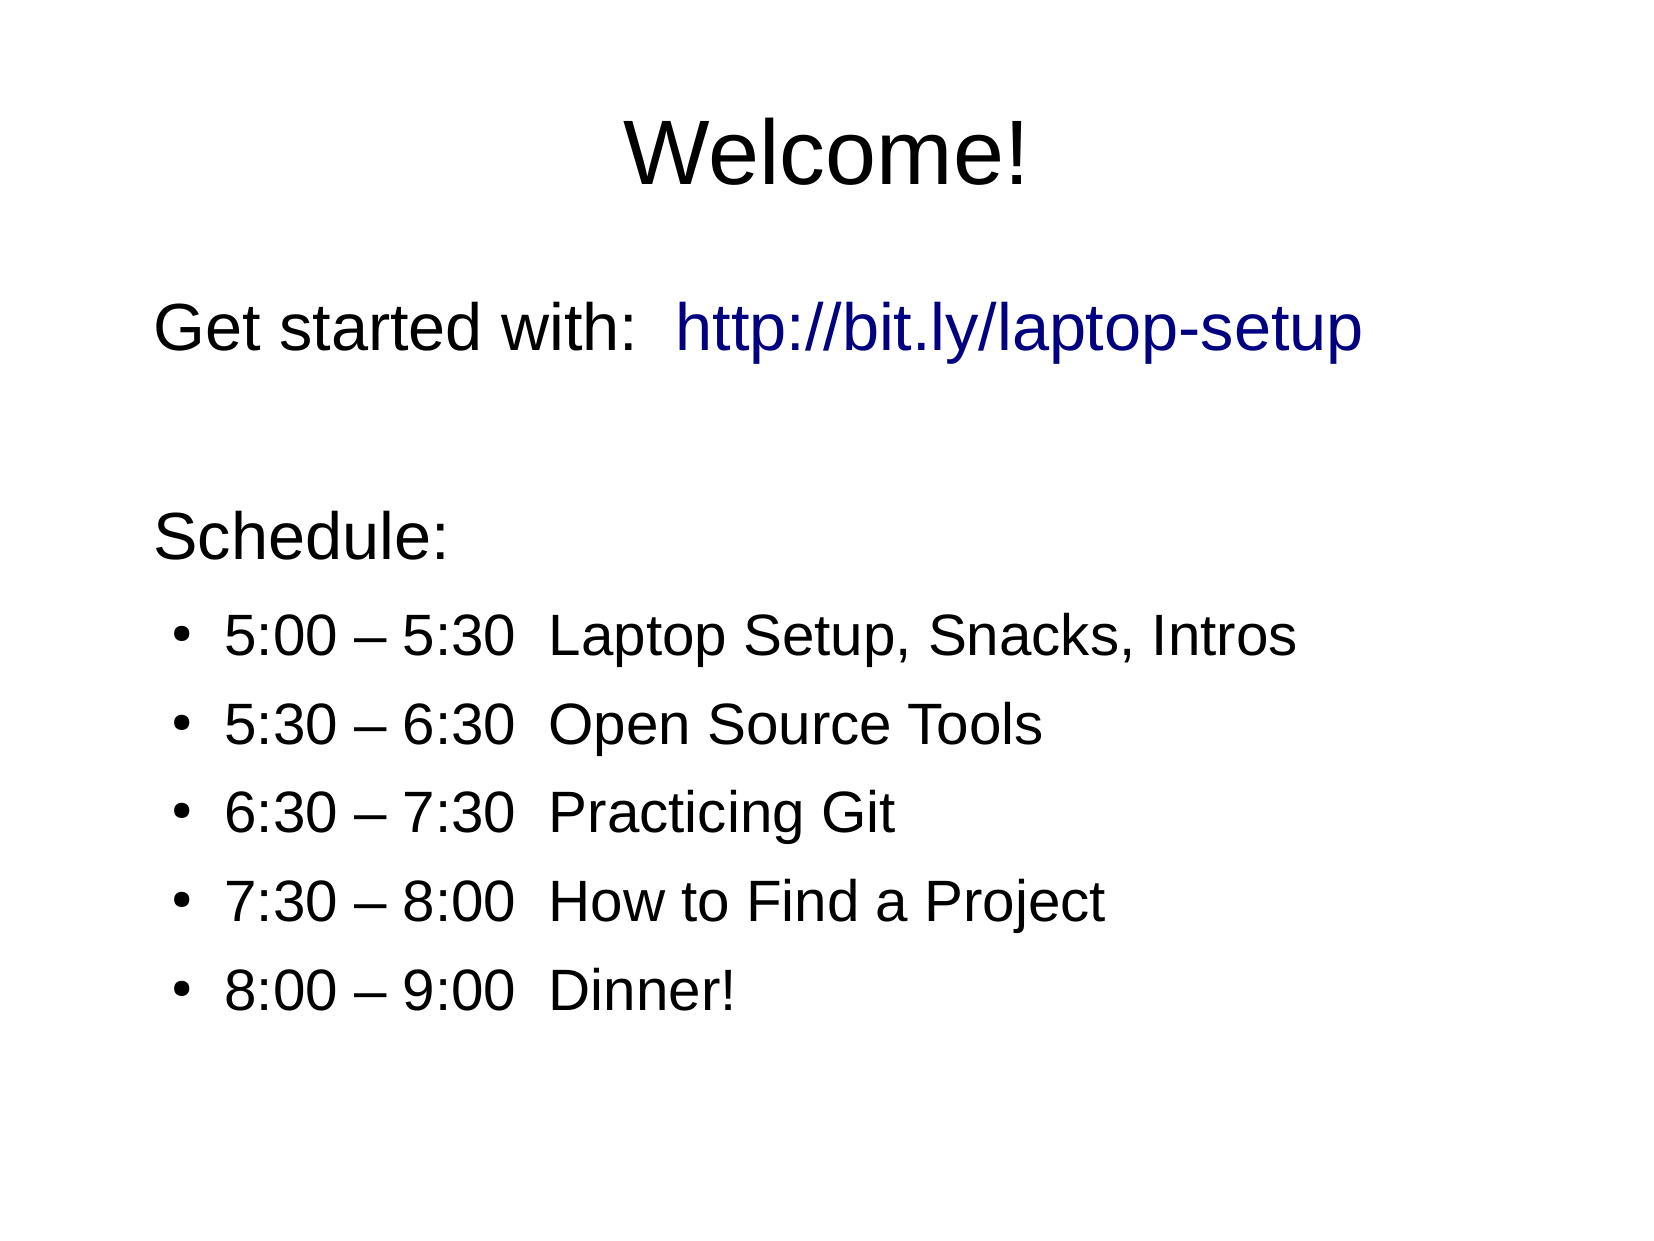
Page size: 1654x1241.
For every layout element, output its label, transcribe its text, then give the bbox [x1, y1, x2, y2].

title Welcome! [82, 49, 1571, 257]
list Get started with: http://bit.ly/laptop-setup Schedule: 5:00 – 5:30 Laptop Setup, Snacks, Intros 5:30 – 6:30 Open Source Tools 6:30 – 7:30 Practicing Git 7:30 – 8:00 How to Find a Project 8:00 – 9:00 Dinner! [82, 290, 1571, 1121]
